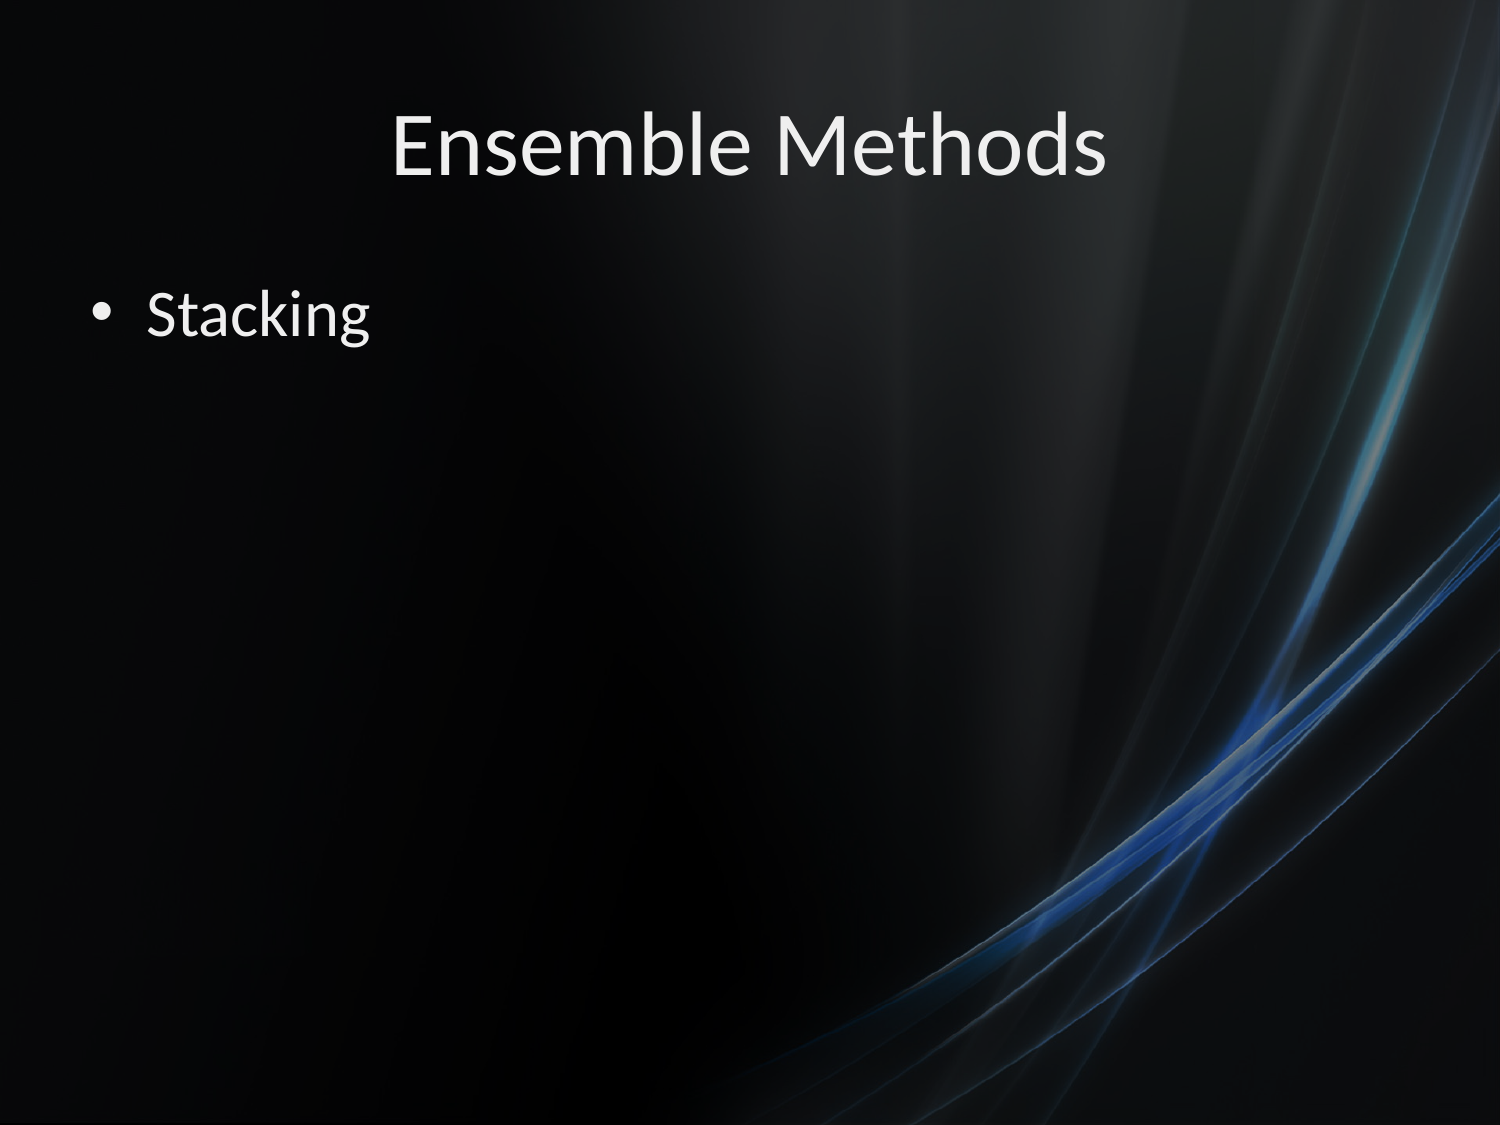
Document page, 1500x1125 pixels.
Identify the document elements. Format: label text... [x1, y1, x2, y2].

picture [0, 0, 1500, 1125]
list Stacking [75, 262, 1425, 1005]
title Ensemble Methods [75, 45, 1425, 233]
